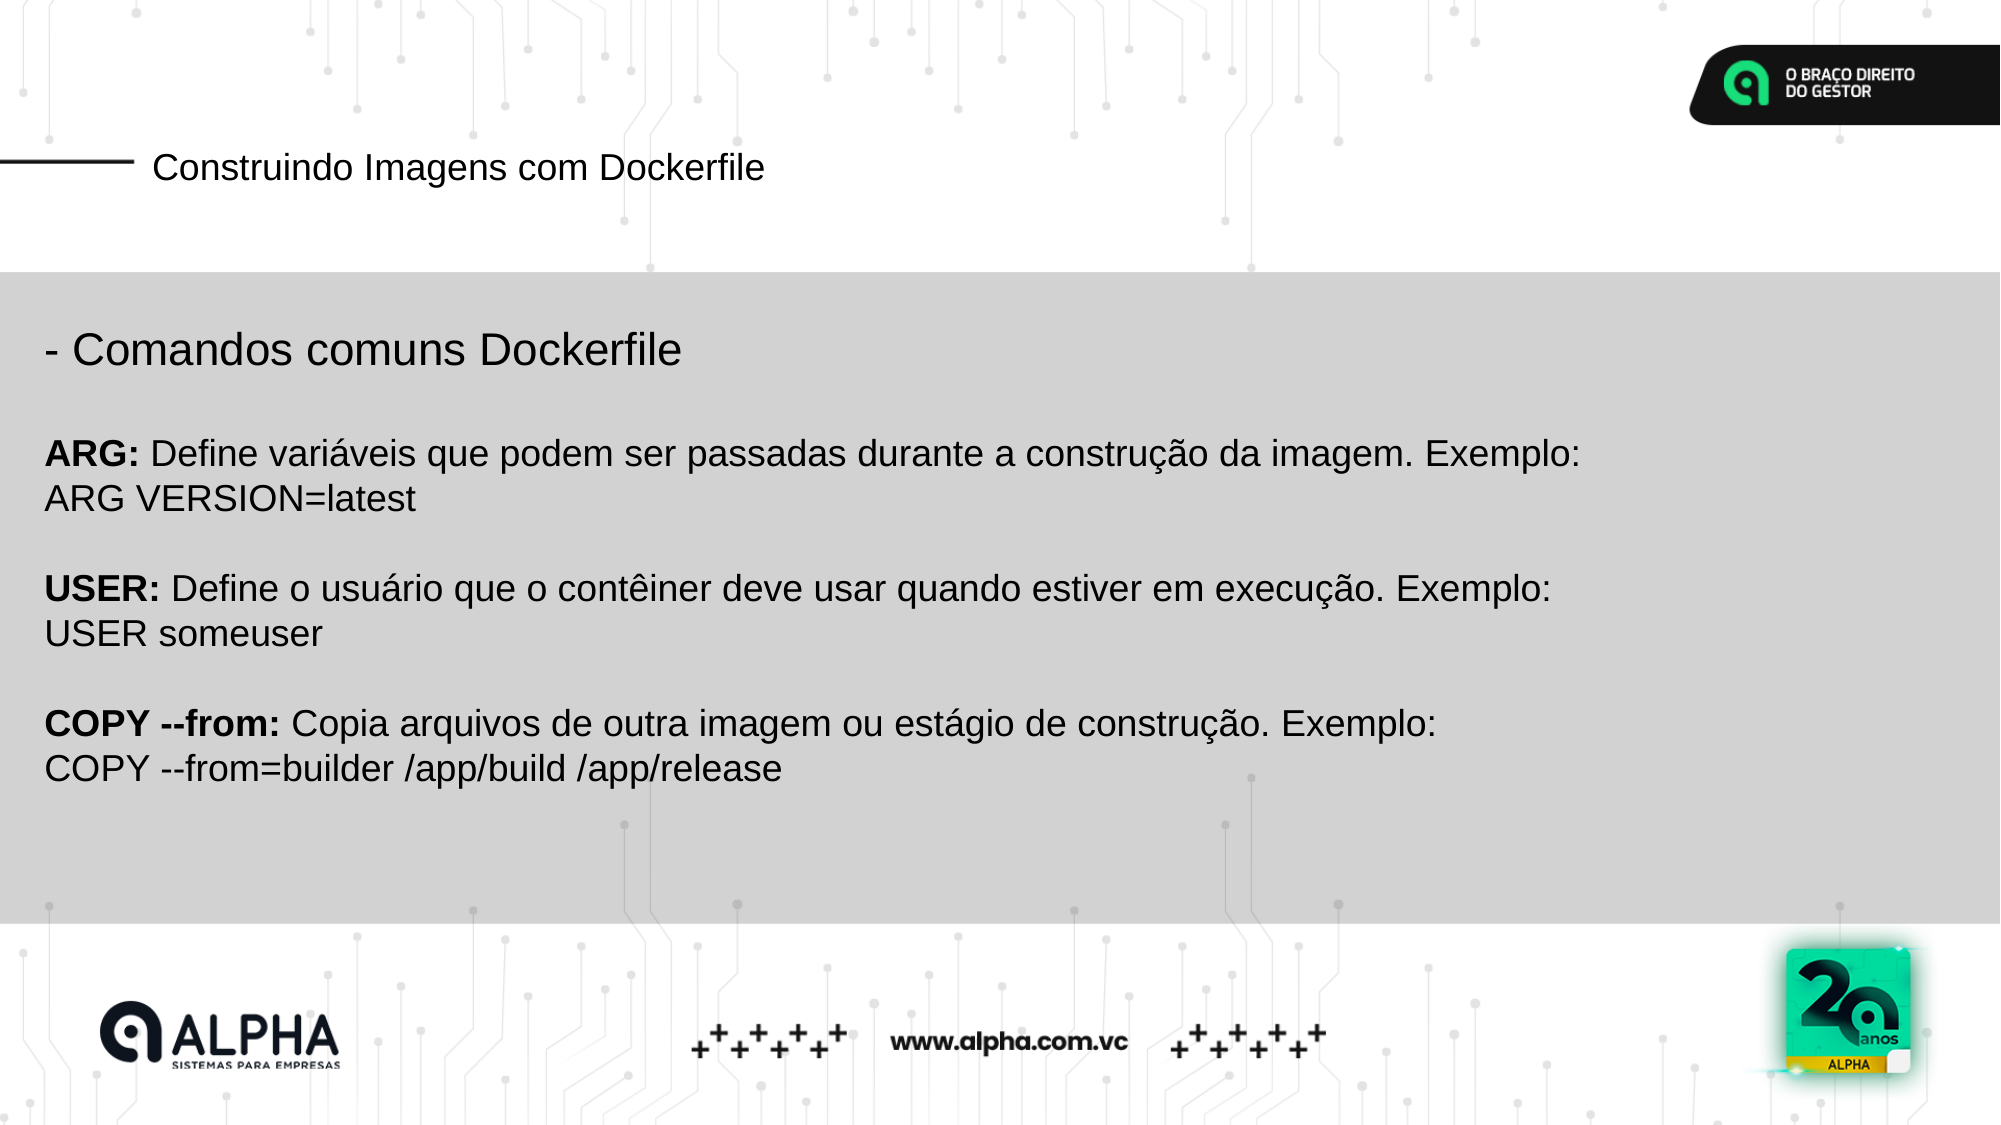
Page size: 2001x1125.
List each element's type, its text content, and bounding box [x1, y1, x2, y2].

text_box - Comandos comuns Dockerfile ARG: Define variáveis que podem ser passadas durante a construção da imagem. Exemplo: ARG VERSION=latest USER: Define o usuário que o contêiner deve usar quando estiver em execução. Exemplo: USER someuser COPY --from: Copia arquivos de outra imagem ou estágio de construção. Exemplo: COPY --from=builder /app/build /app/release [29, 311, 1969, 532]
text_box Construindo Imagens com Dockerfile [137, 59, 1862, 277]
picture [0, 0, 2000, 1125]
